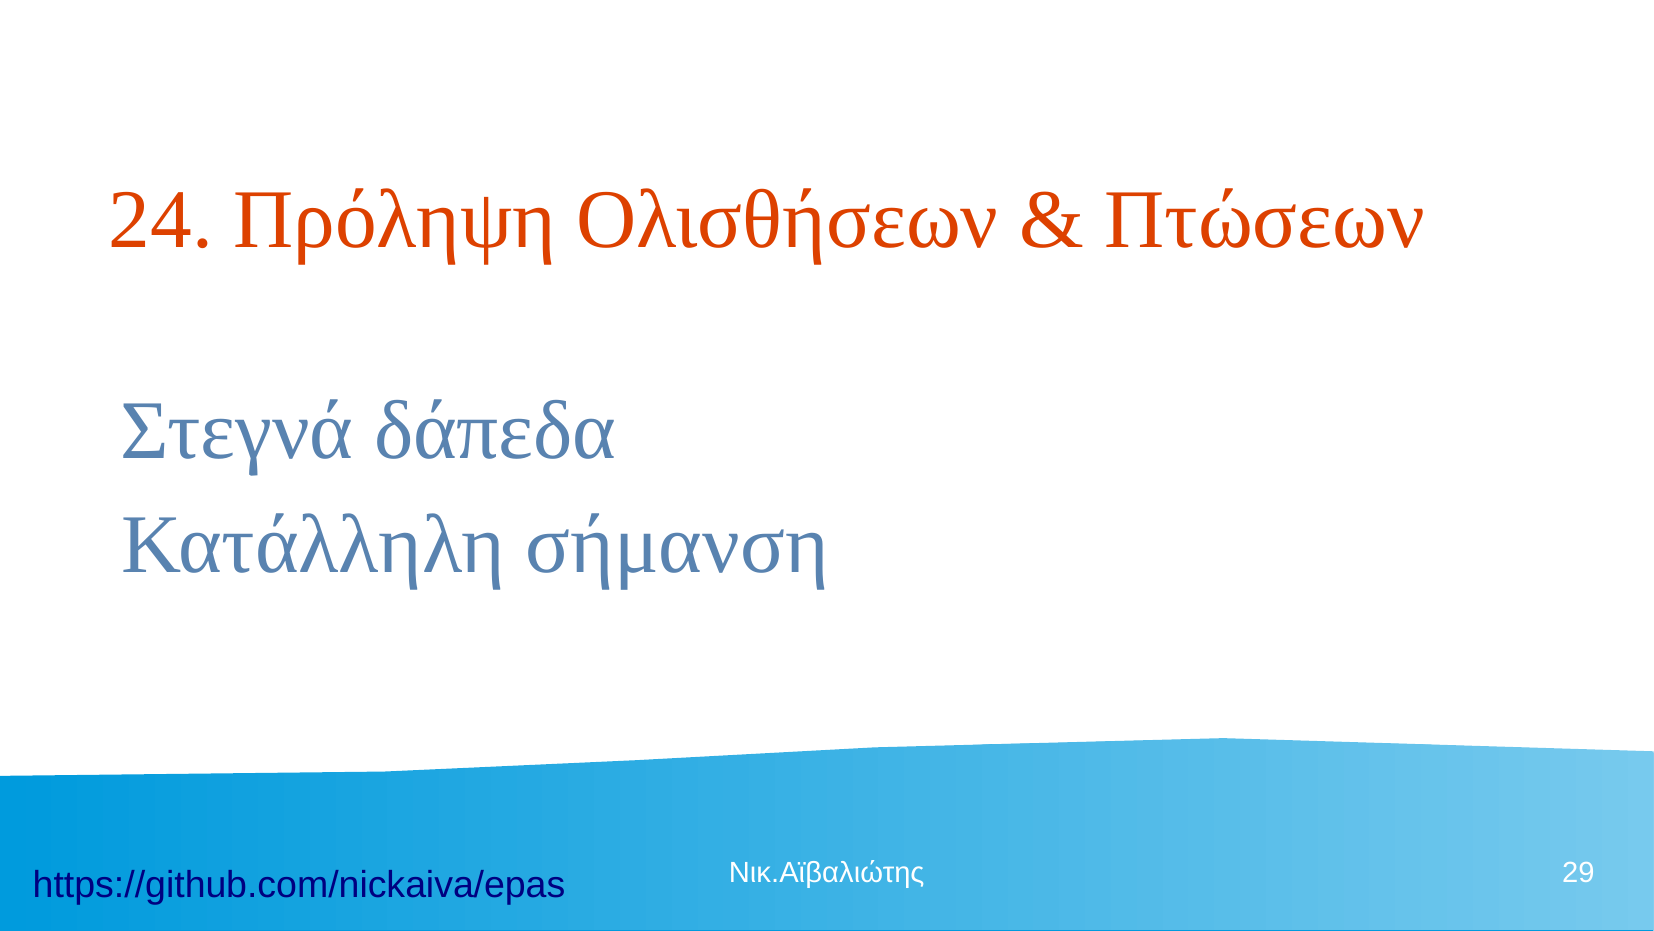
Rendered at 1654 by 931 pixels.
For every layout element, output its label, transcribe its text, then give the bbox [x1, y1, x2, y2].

list Στεγνά δάπεδα Κατάλληλη σήμανση [59, 383, 1595, 739]
title 24. Πρόληψη Ολισθήσεων & Πτώσεων [29, 173, 1506, 359]
